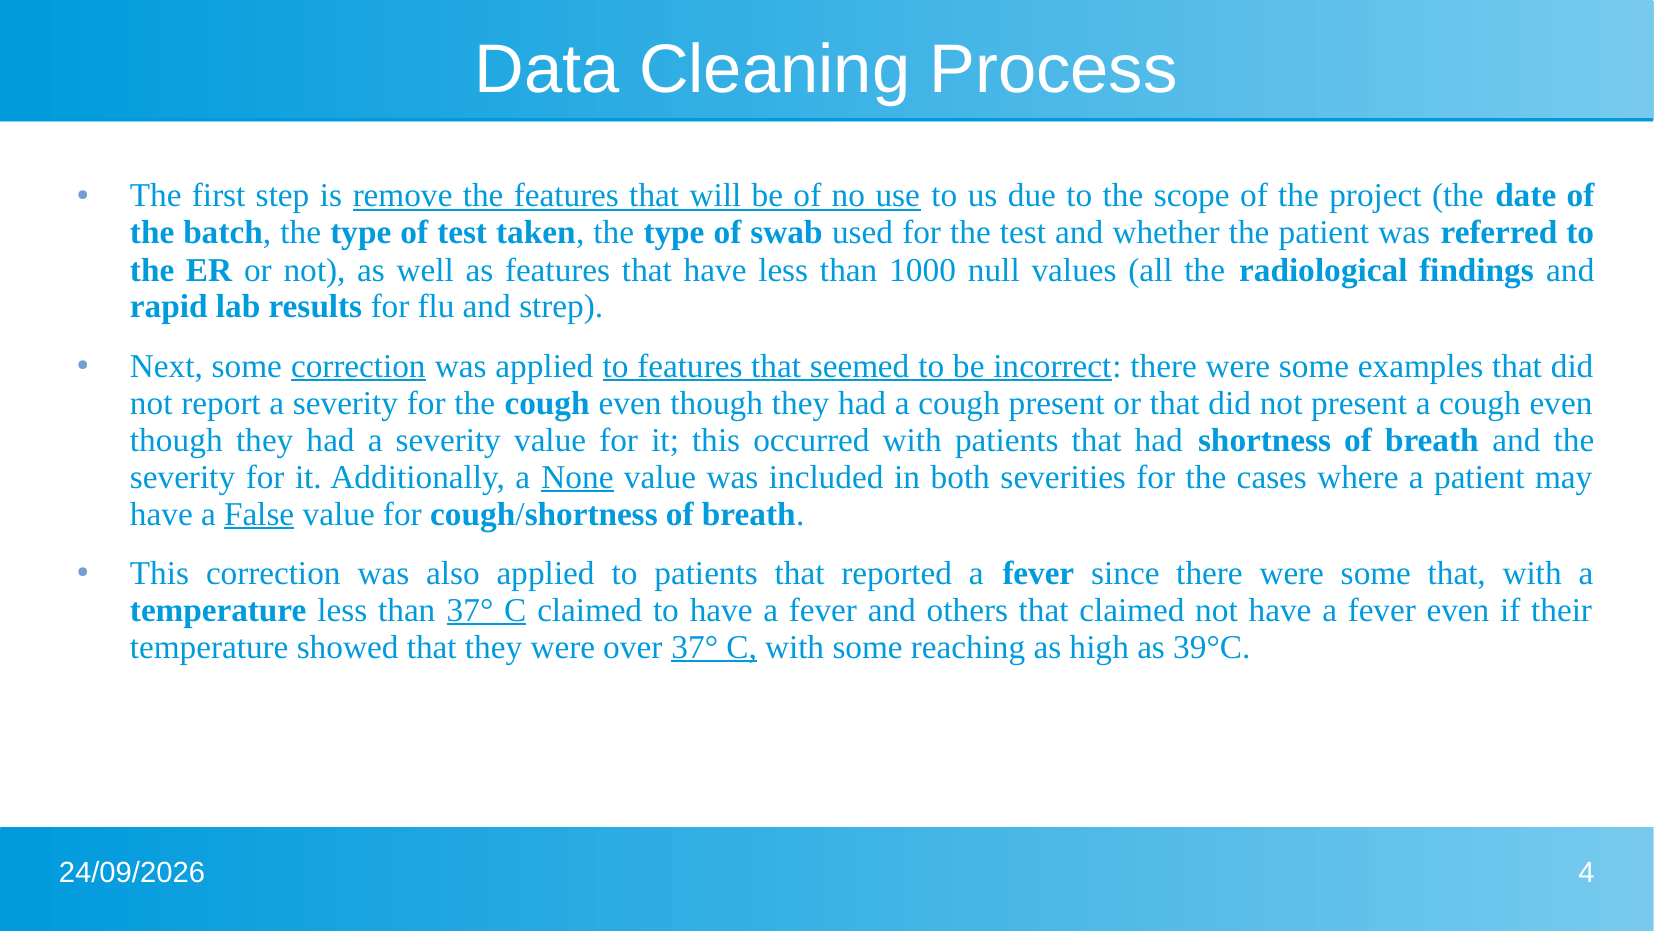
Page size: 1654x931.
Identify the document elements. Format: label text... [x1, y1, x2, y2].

title Data Cleaning Process [59, 29, 1595, 108]
list The first step is remove the features that will be of no use to us due to the scope of the project (the date of the batch, the type of test taken, the type of swab used for the test and whether the patient was referred to the ER or not), as well as features that have less than 1000 null values (all the radiological findings and rapid lab results for flu and strep). Next, some correction was applied to features that seemed to be incorrect: there were some examples that did not report a severity for the cough even though they had a cough present or that did not present a cough even though they had a severity value for it; this occurred with patients that had shortness of breath and the severity for it. Additionally, a None value was included in both severities for the cases where a patient may have a False value for cough/shortness of breath. This correction was also applied to patients that reported a fever since there were some that, with a temperature less than 37° C claimed to have a fever and others that claimed not have a fever even if their temperature showed that they were over 37° C, with some reaching as high as 39°C. [59, 177, 1595, 768]
